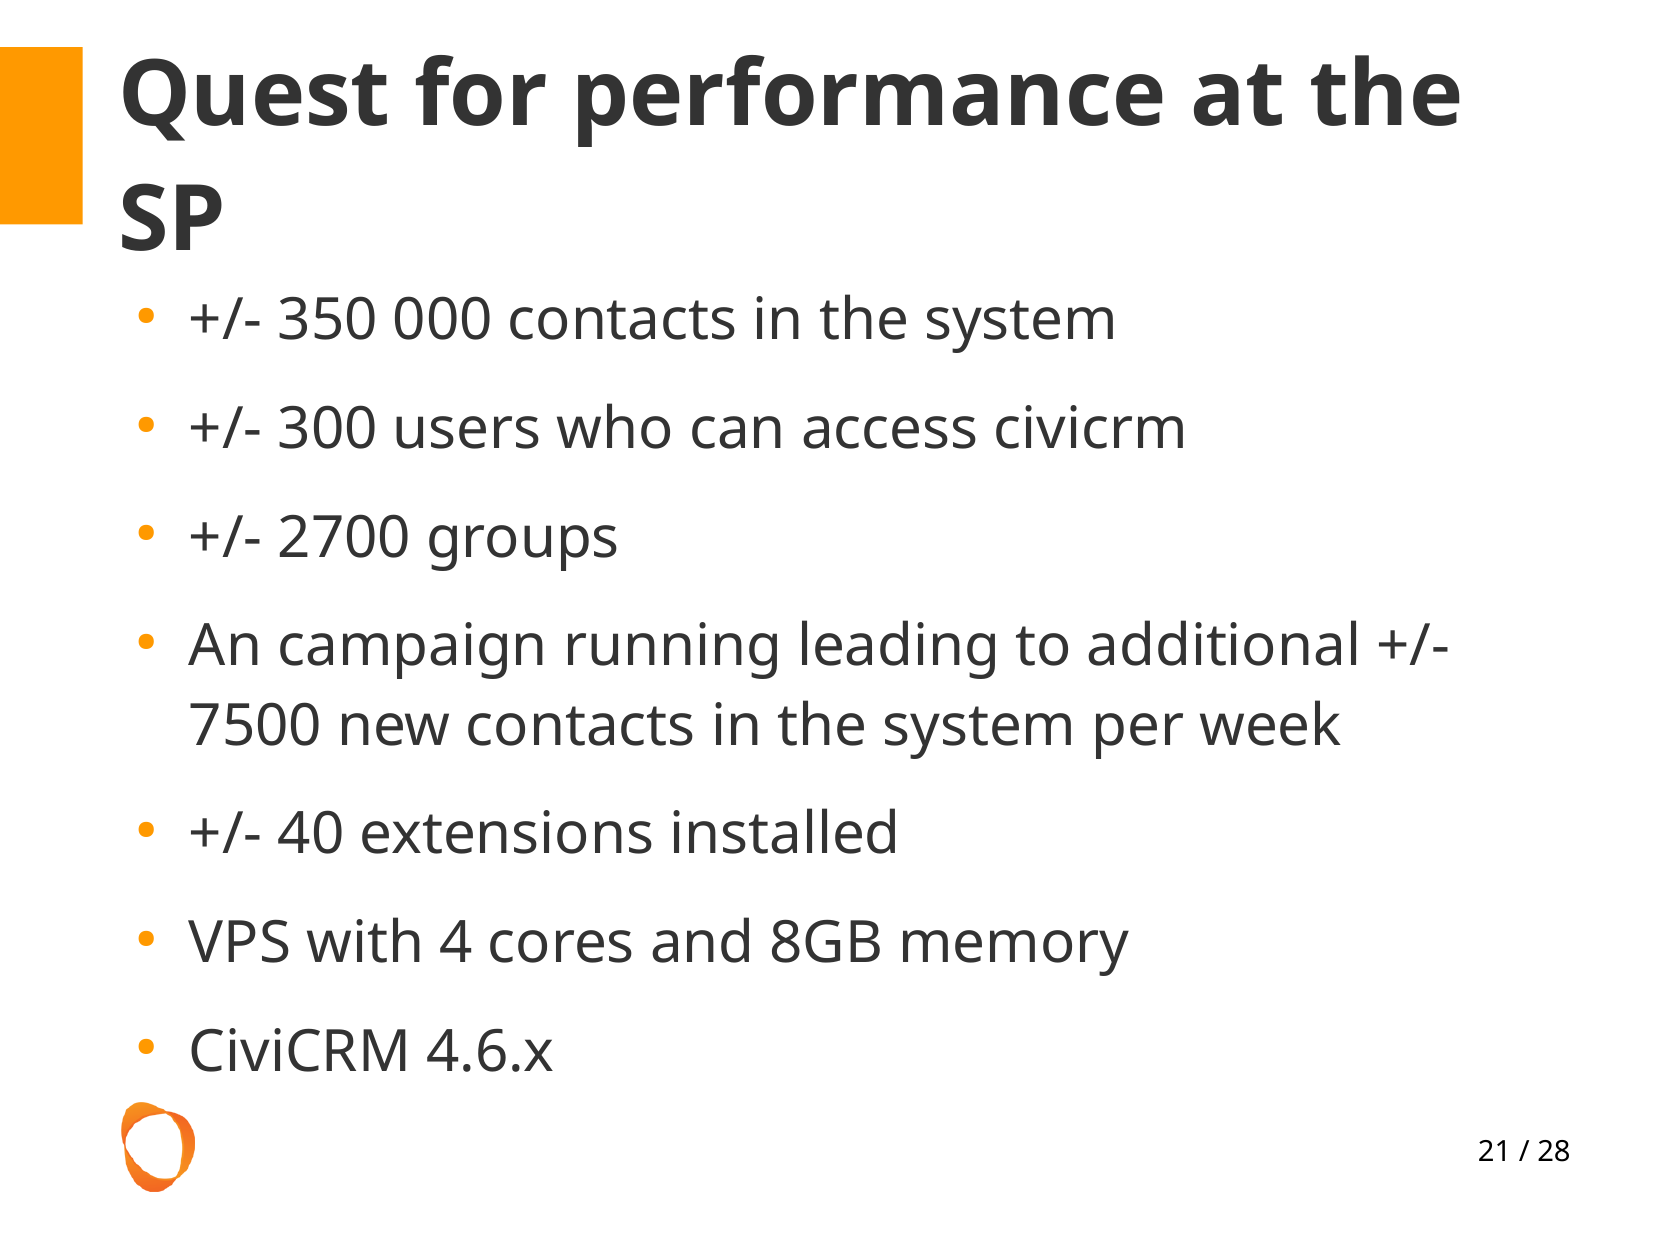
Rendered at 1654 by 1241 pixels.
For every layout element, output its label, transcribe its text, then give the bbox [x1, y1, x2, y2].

title Quest for performance at the SP [118, 28, 1571, 278]
list +/- 350 000 contacts in the system +/- 300 users who can access civicrm +/- 2700 groups An campaign running leading to additional +/- 7500 new contacts in the system per week +/- 40 extensions installed VPS with 4 cores and 8GB memory CiviCRM 4.6.x [118, 277, 1536, 997]
picture [118, 1101, 196, 1193]
